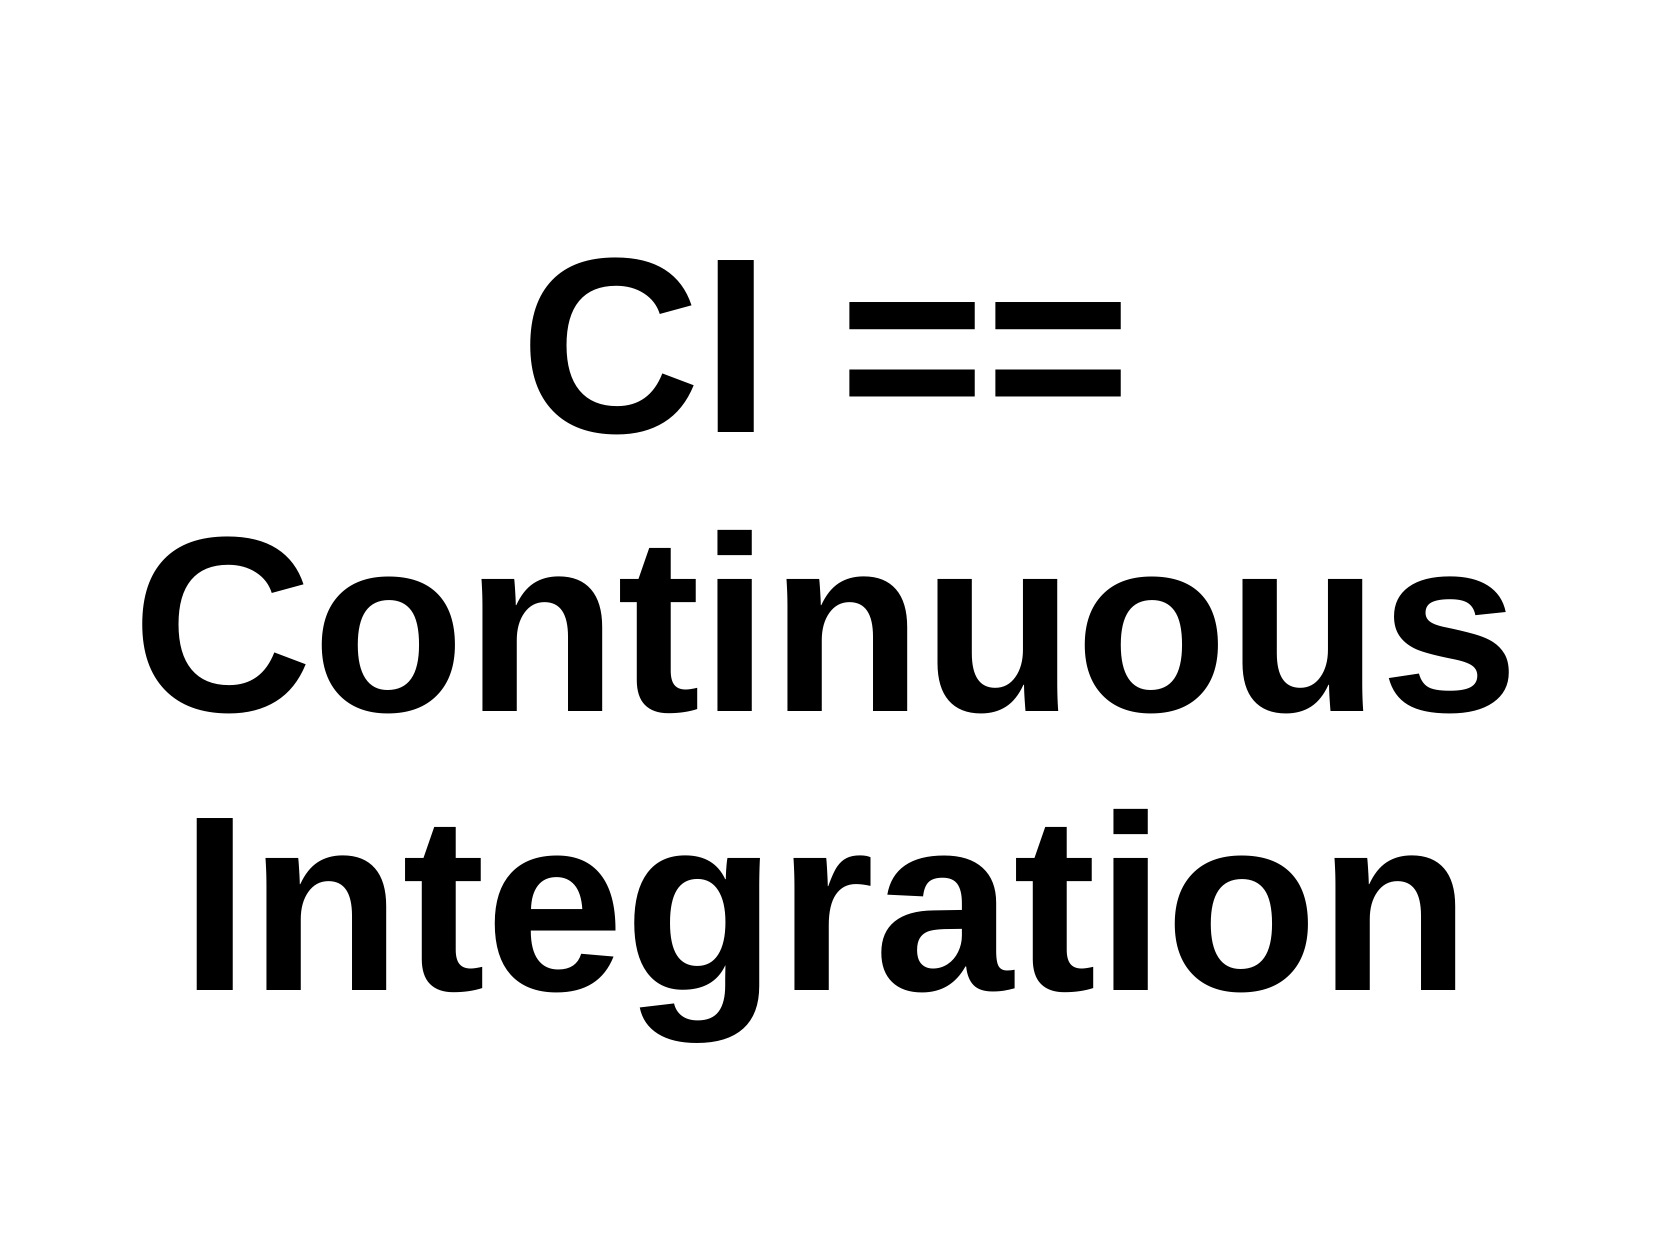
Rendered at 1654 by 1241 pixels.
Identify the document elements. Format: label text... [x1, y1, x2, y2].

title CI == Continuous Integration [82, 49, 1571, 1201]
